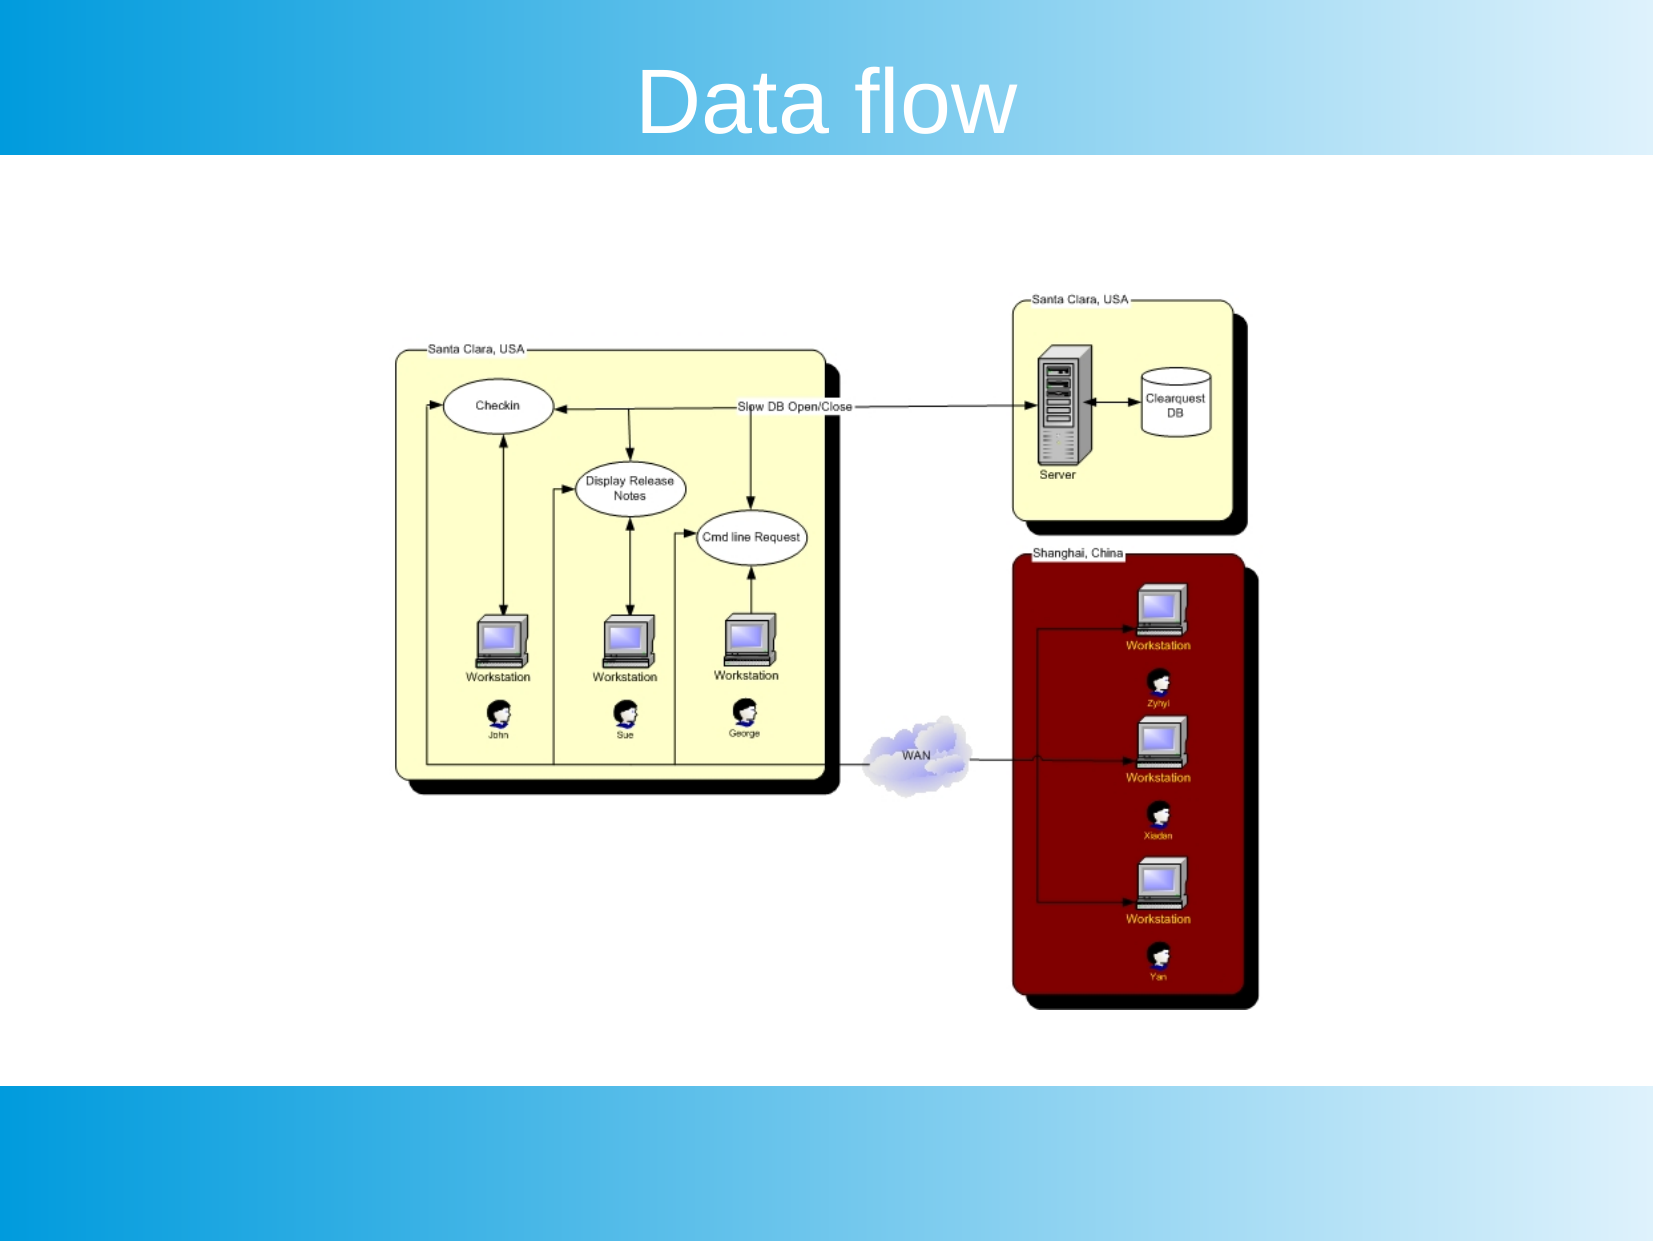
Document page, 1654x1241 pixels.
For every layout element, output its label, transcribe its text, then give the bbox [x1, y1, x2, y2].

picture [241, 290, 1413, 1010]
title Data flow [82, 49, 1571, 155]
